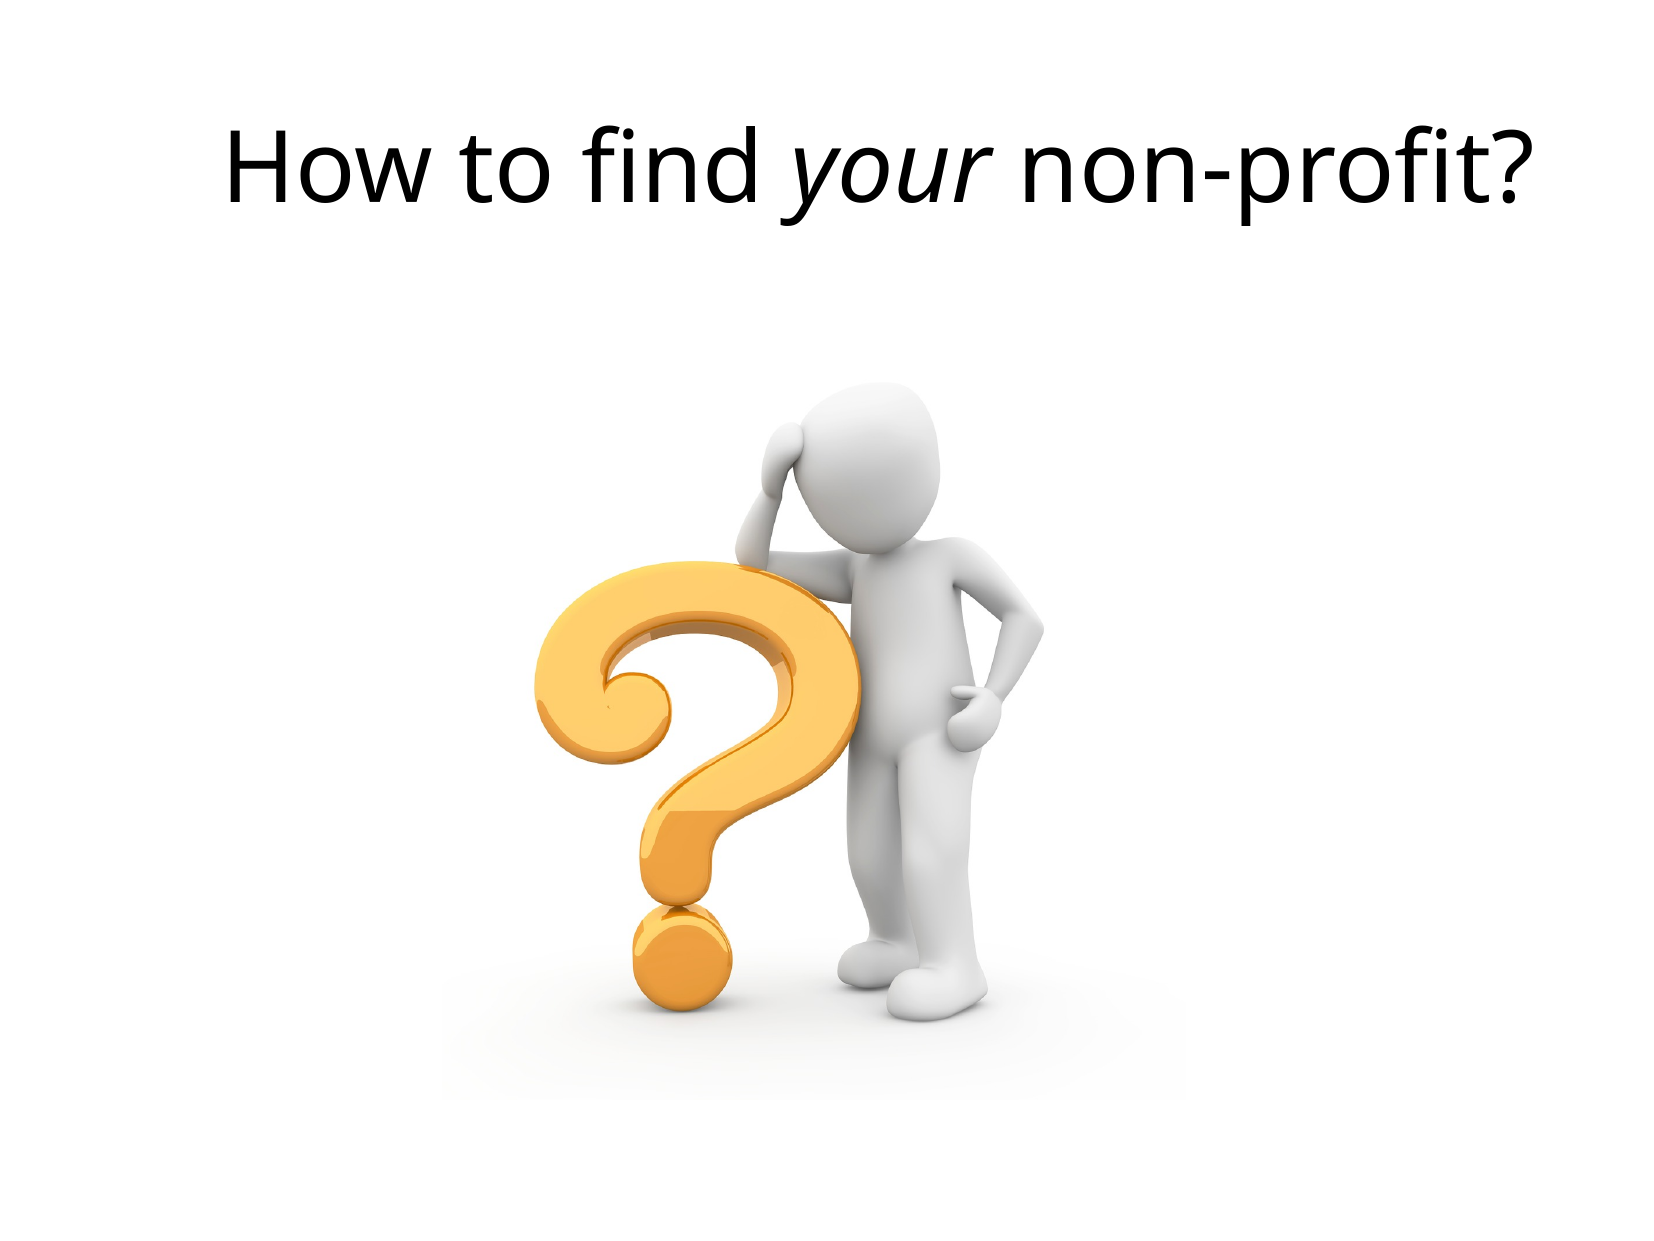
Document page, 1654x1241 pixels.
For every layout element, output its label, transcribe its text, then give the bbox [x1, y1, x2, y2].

picture [442, 356, 1186, 1100]
list How to find your non-profit? [151, 95, 1639, 291]
